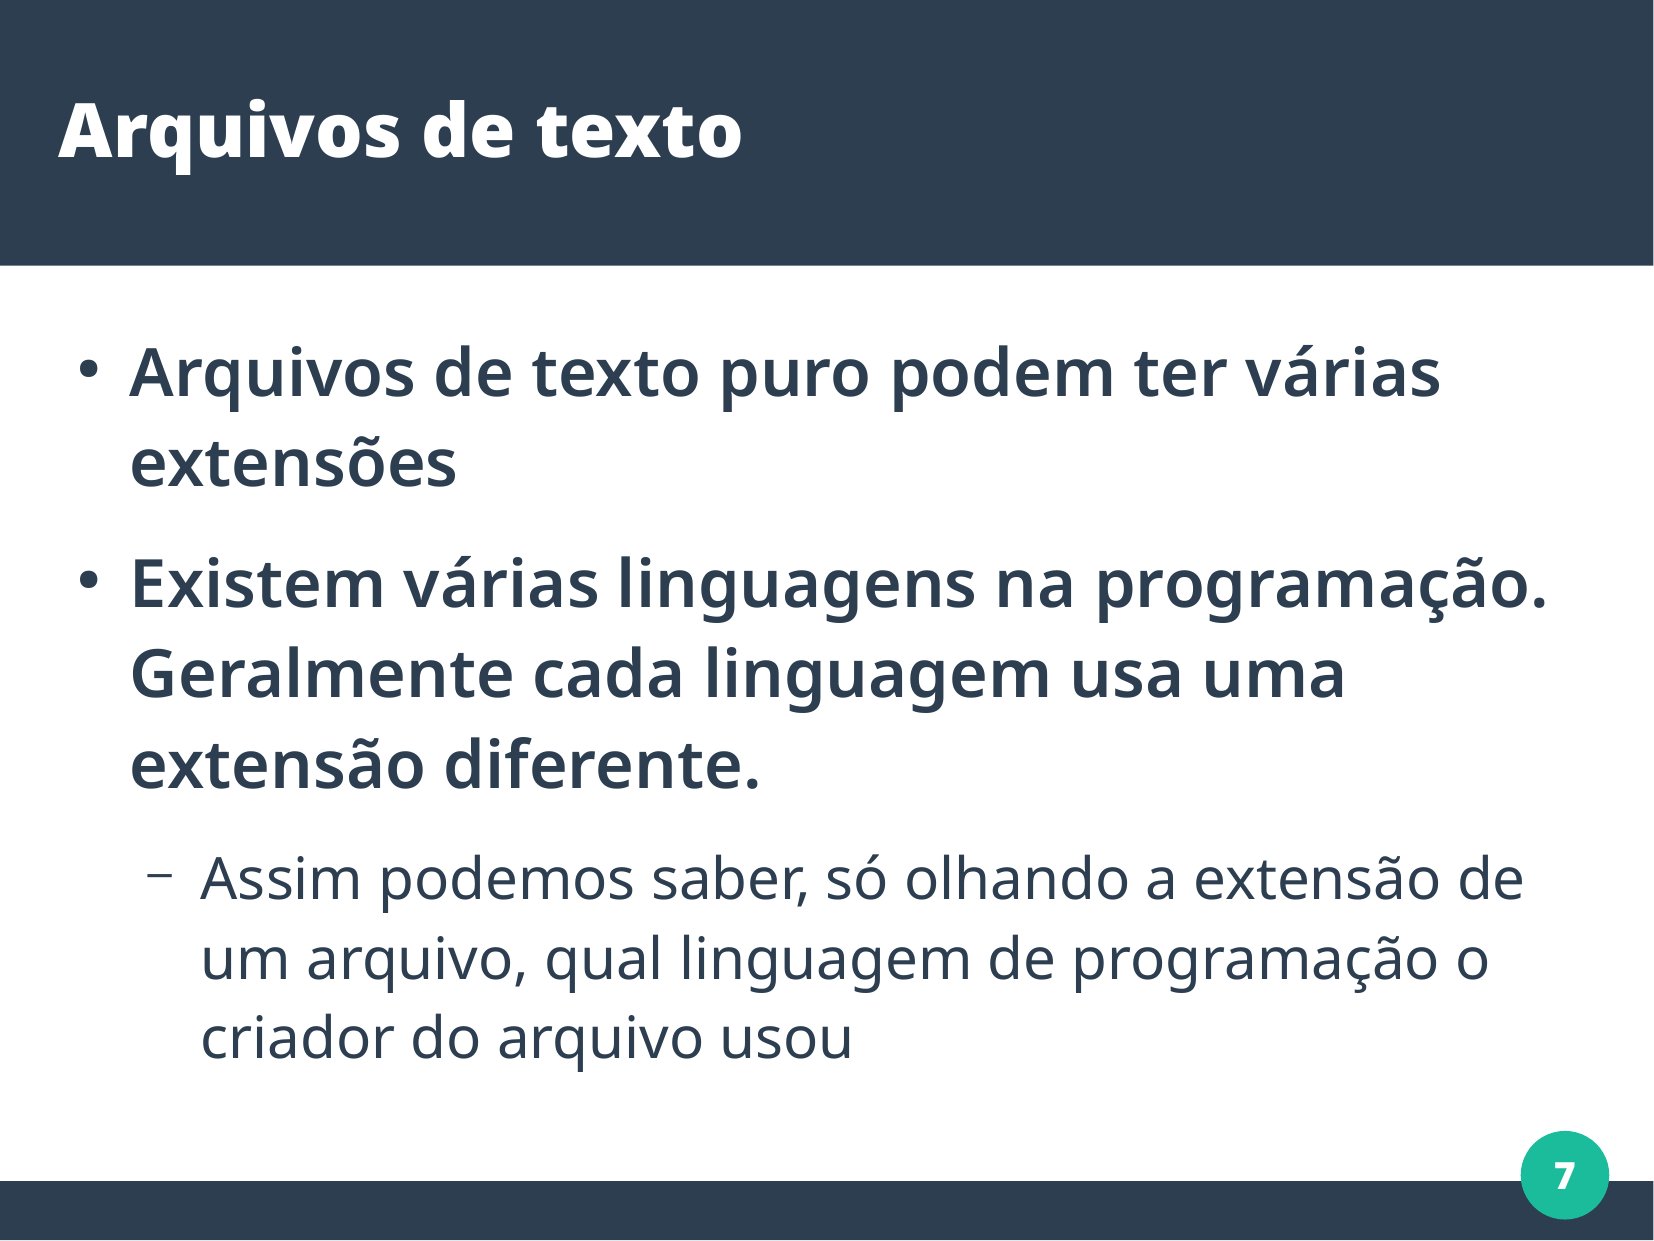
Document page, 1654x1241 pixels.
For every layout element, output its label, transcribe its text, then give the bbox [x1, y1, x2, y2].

list Arquivos de texto puro podem ter várias extensões Existem várias linguagens na programação. Geralmente cada linguagem usa uma extensão diferente. Assim podemos saber, só olhando a extensão de um arquivo, qual linguagem de programação o criador do arquivo usou [59, 324, 1595, 1152]
title Arquivos de texto [59, 49, 1595, 207]
